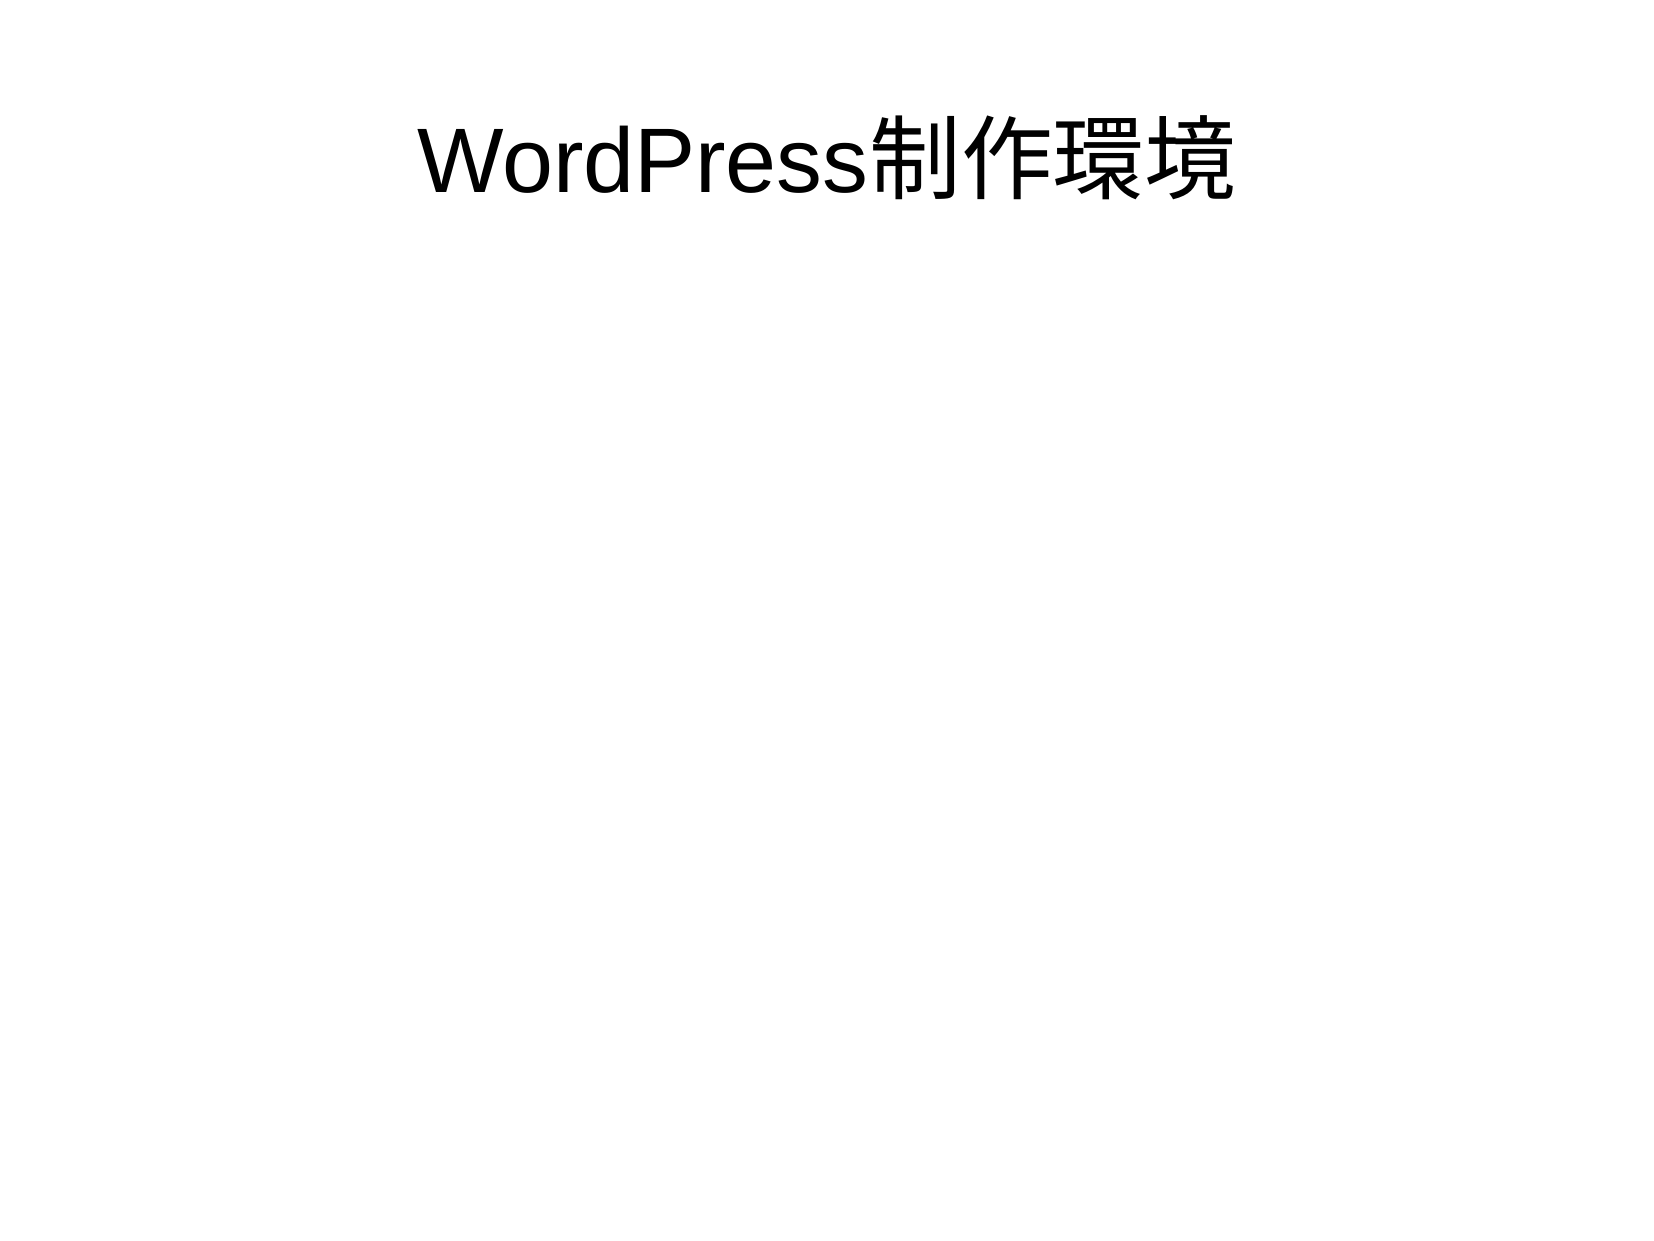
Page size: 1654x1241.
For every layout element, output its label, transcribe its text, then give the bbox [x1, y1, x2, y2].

title WordPress制作環境 [82, 49, 1571, 257]
